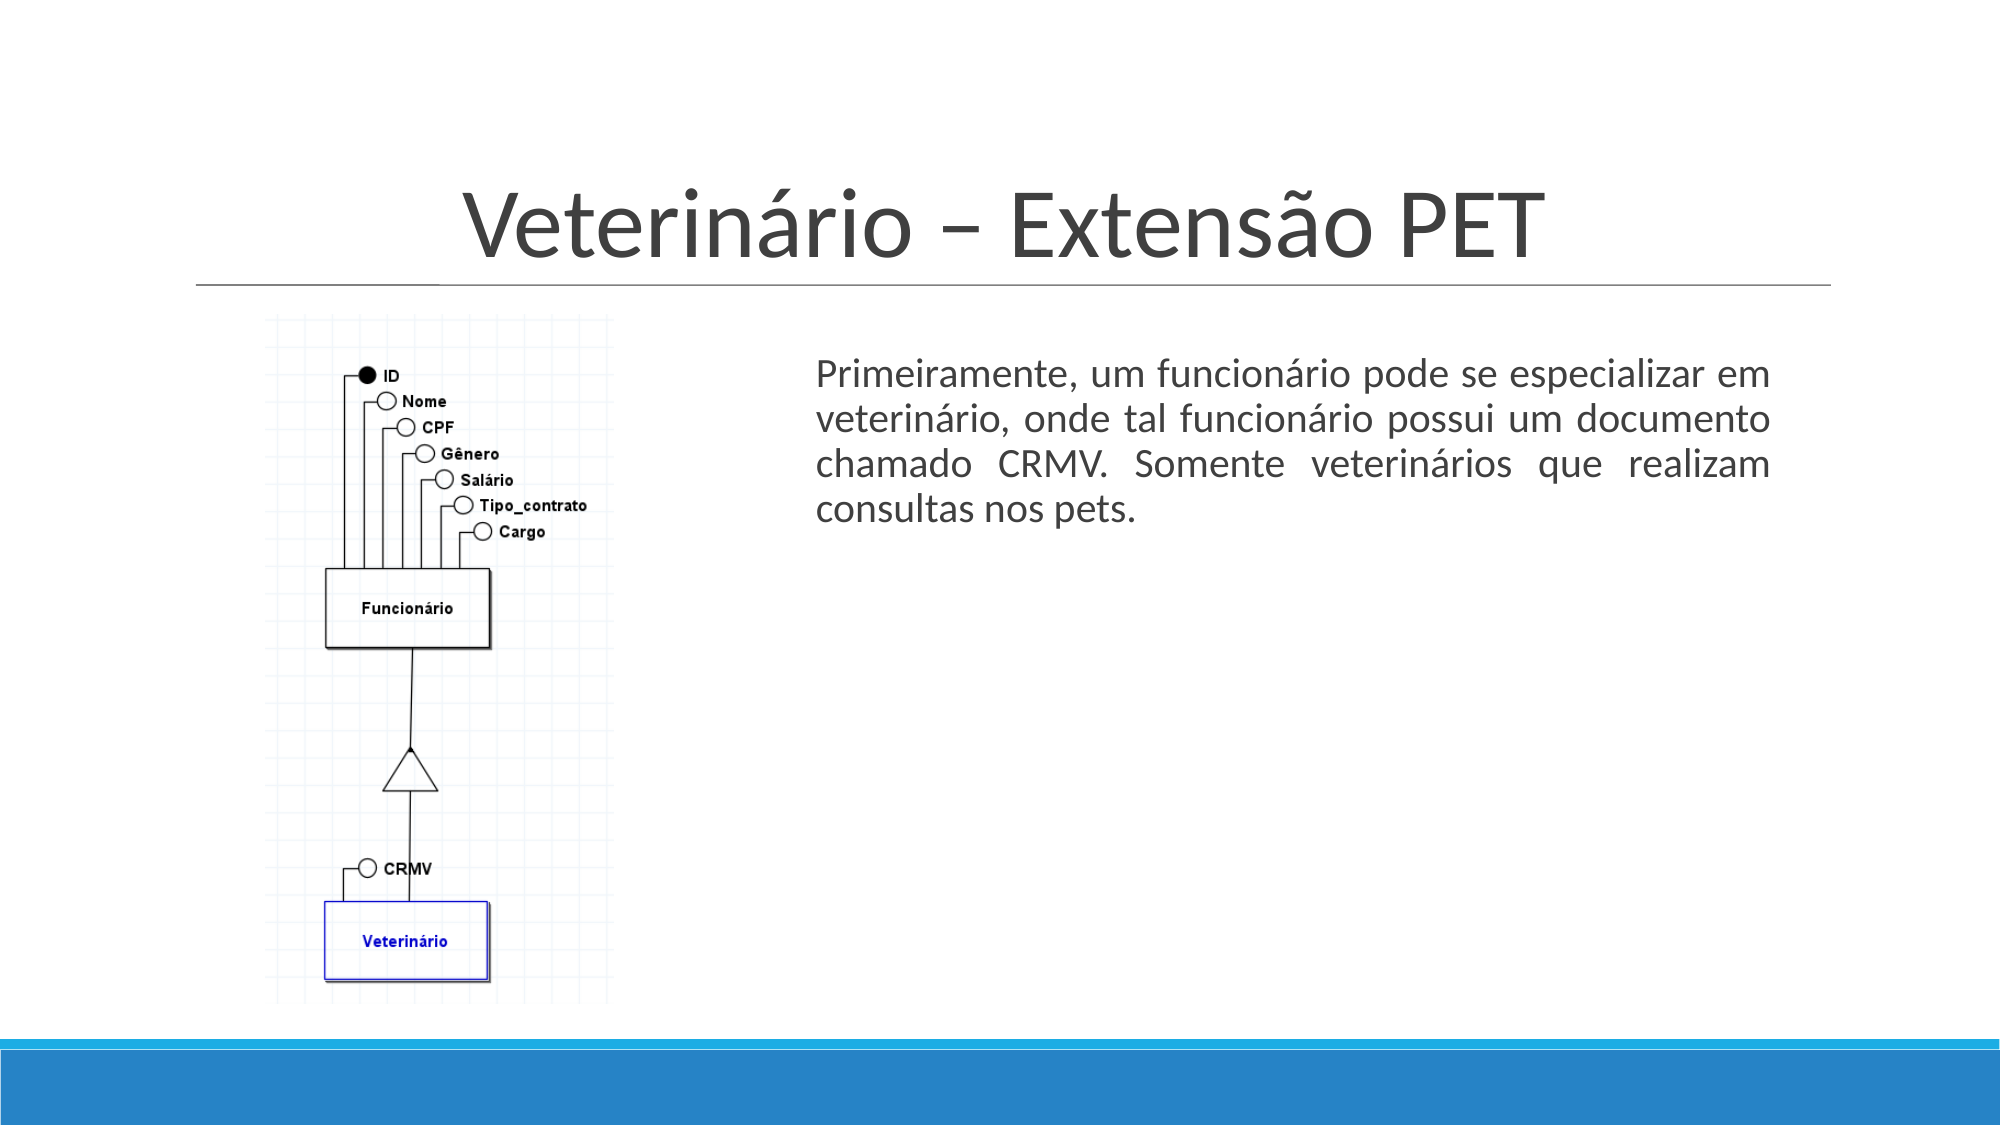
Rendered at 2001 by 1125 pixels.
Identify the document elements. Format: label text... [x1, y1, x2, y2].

text_box Primeiramente, um funcionário pode se especializar em veterinário, onde tal funcionário possui um documento chamado CRMV. Somente veterinários que realizam consultas nos pets. [800, 343, 1772, 1004]
text_box Veterinário – Extensão PET [180, 47, 1830, 285]
picture [265, 314, 614, 1004]
